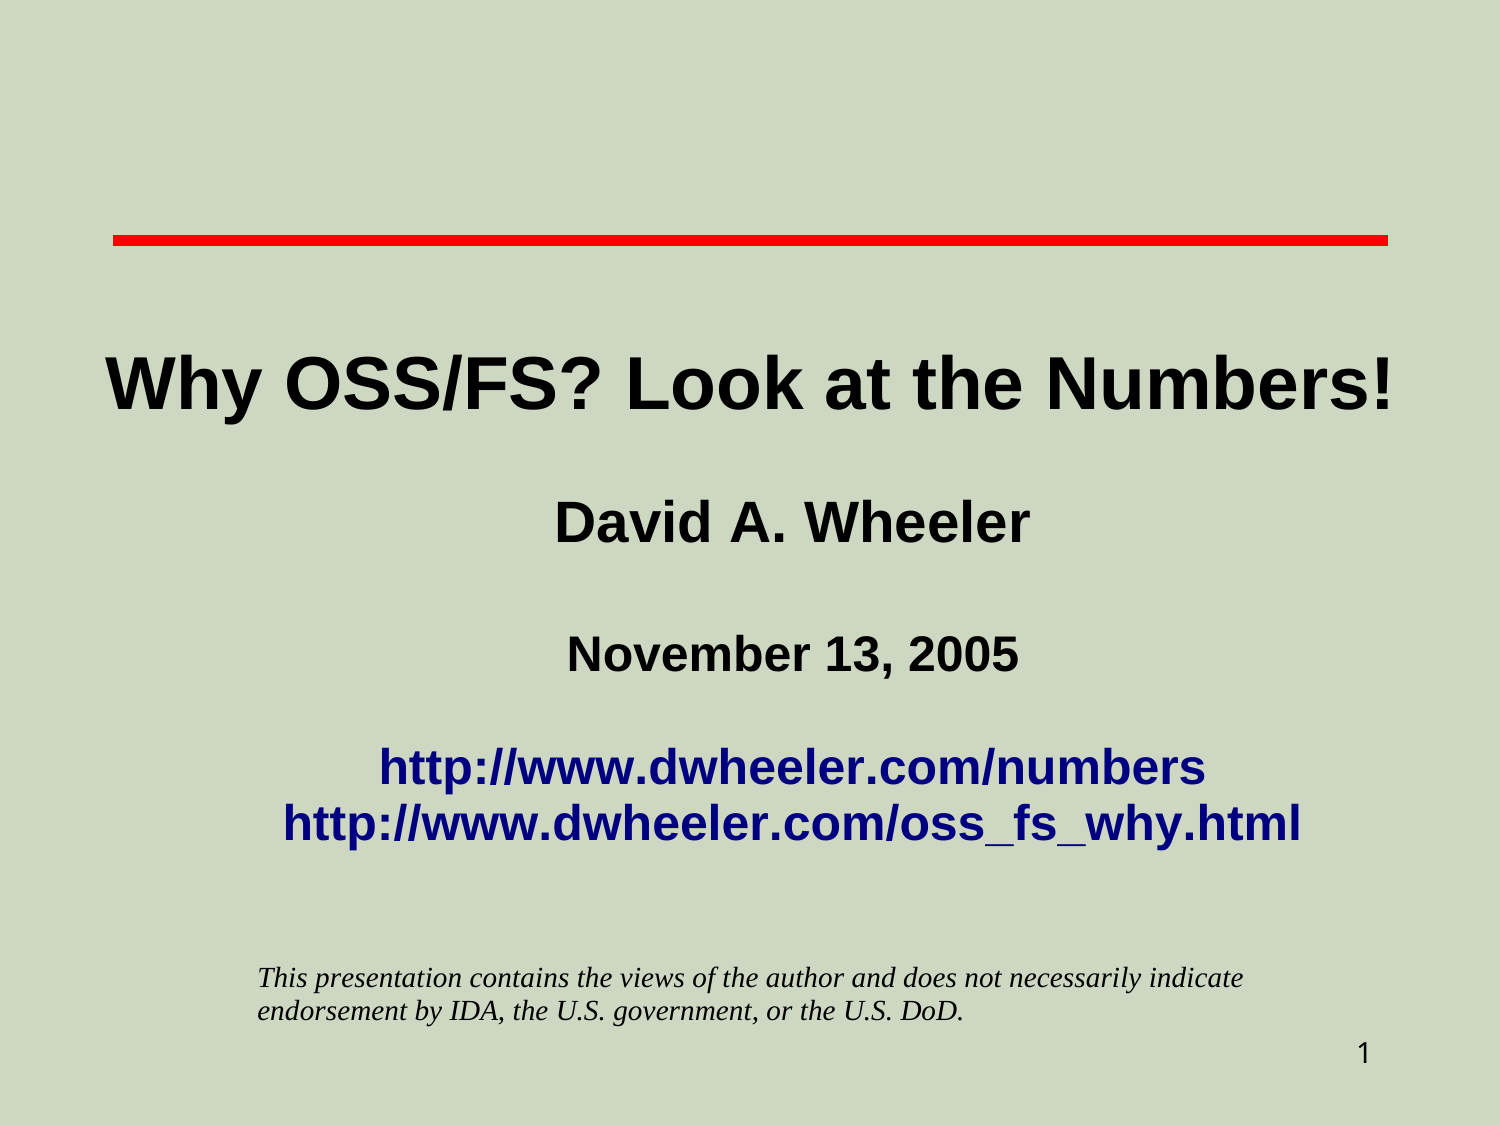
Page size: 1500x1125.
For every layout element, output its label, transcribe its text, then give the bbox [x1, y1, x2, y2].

subtitle David A. Wheeler November 13, 2005 http://www.dwheeler.com/numbers http://www.dwheeler.com/oss_fs_why.html [186, 489, 1325, 867]
text_box This presentation contains the views of the author and does not necessarily indicate endorsement by IDA, the U.S. government, or the U.S. DoD. [242, 951, 1278, 1037]
title Why OSS/FS? Look at the Numbers! [86, 286, 1416, 474]
